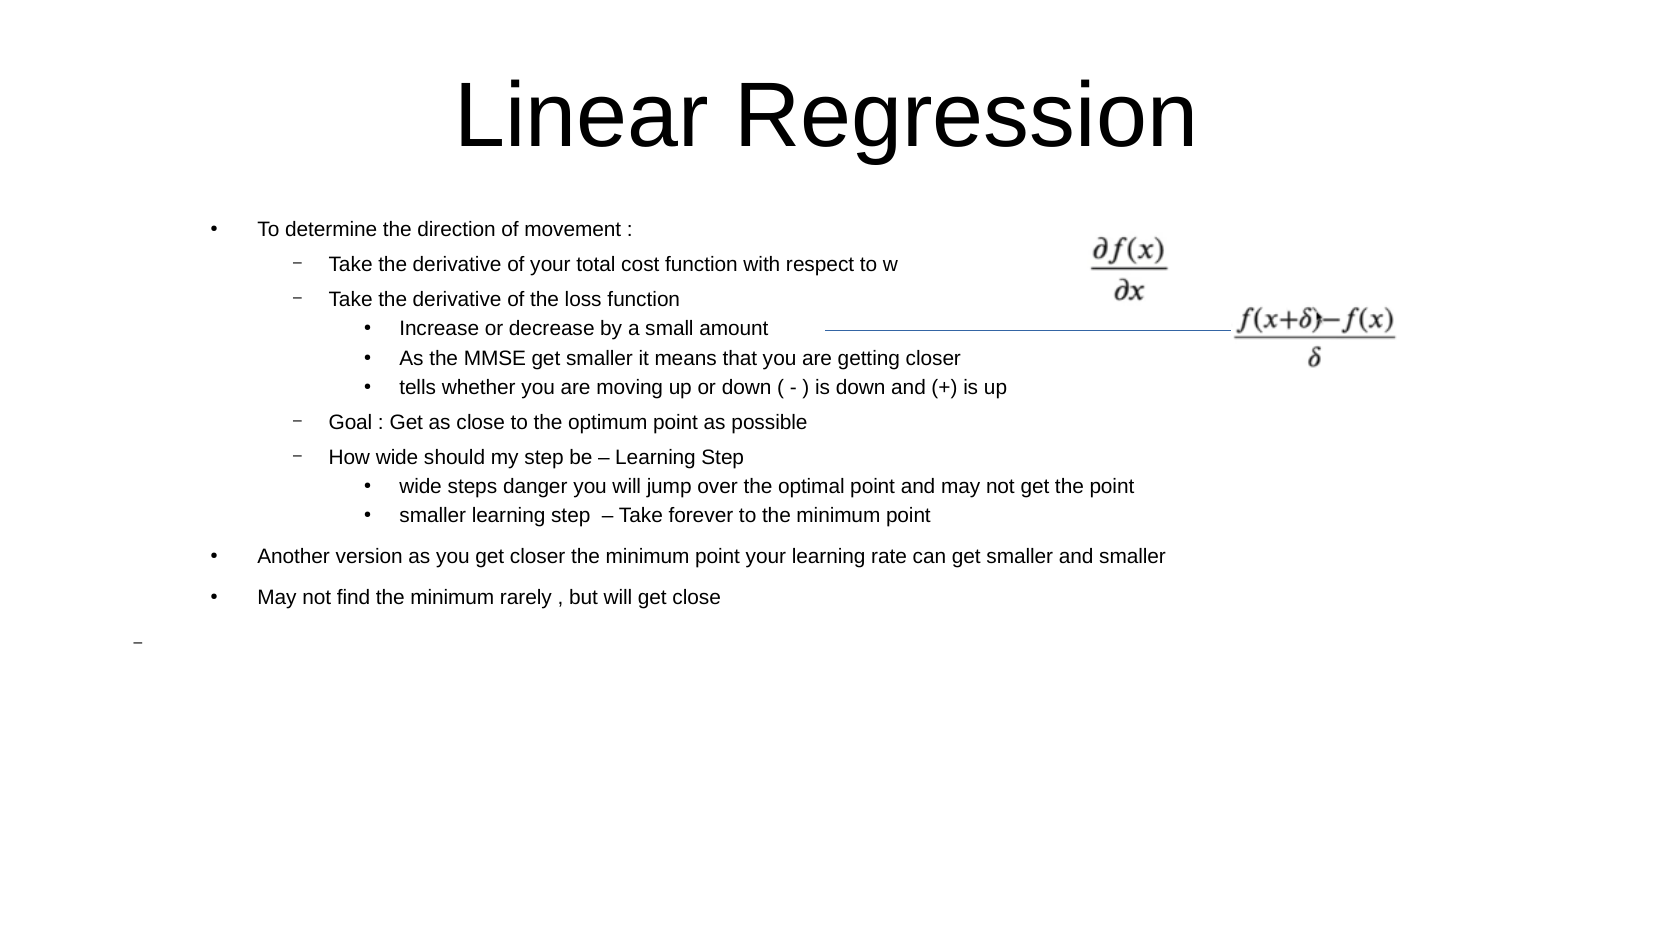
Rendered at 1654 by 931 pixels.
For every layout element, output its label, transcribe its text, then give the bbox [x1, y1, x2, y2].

title Linear Regression [82, 37, 1571, 193]
list To determine the direction of movement : Take the derivative of your total cost function with respect to w Take the derivative of the loss function Increase or decrease by a small amount As the MMSE get smaller it means that you are getting closer tells whether you are moving up or down ( - ) is down and (+) is up Goal : Get as close to the optimum point as possible How wide should my step be – Learning Step wide steps danger you will jump over the optimal point and may not get the point smaller learning step – Take forever to the minimum point Another version as you get closer the minimum point your learning rate can get smaller and smaller May not find the minimum rarely , but will get close [45, 217, 1571, 901]
picture [1087, 225, 1171, 316]
picture [1230, 299, 1398, 376]
